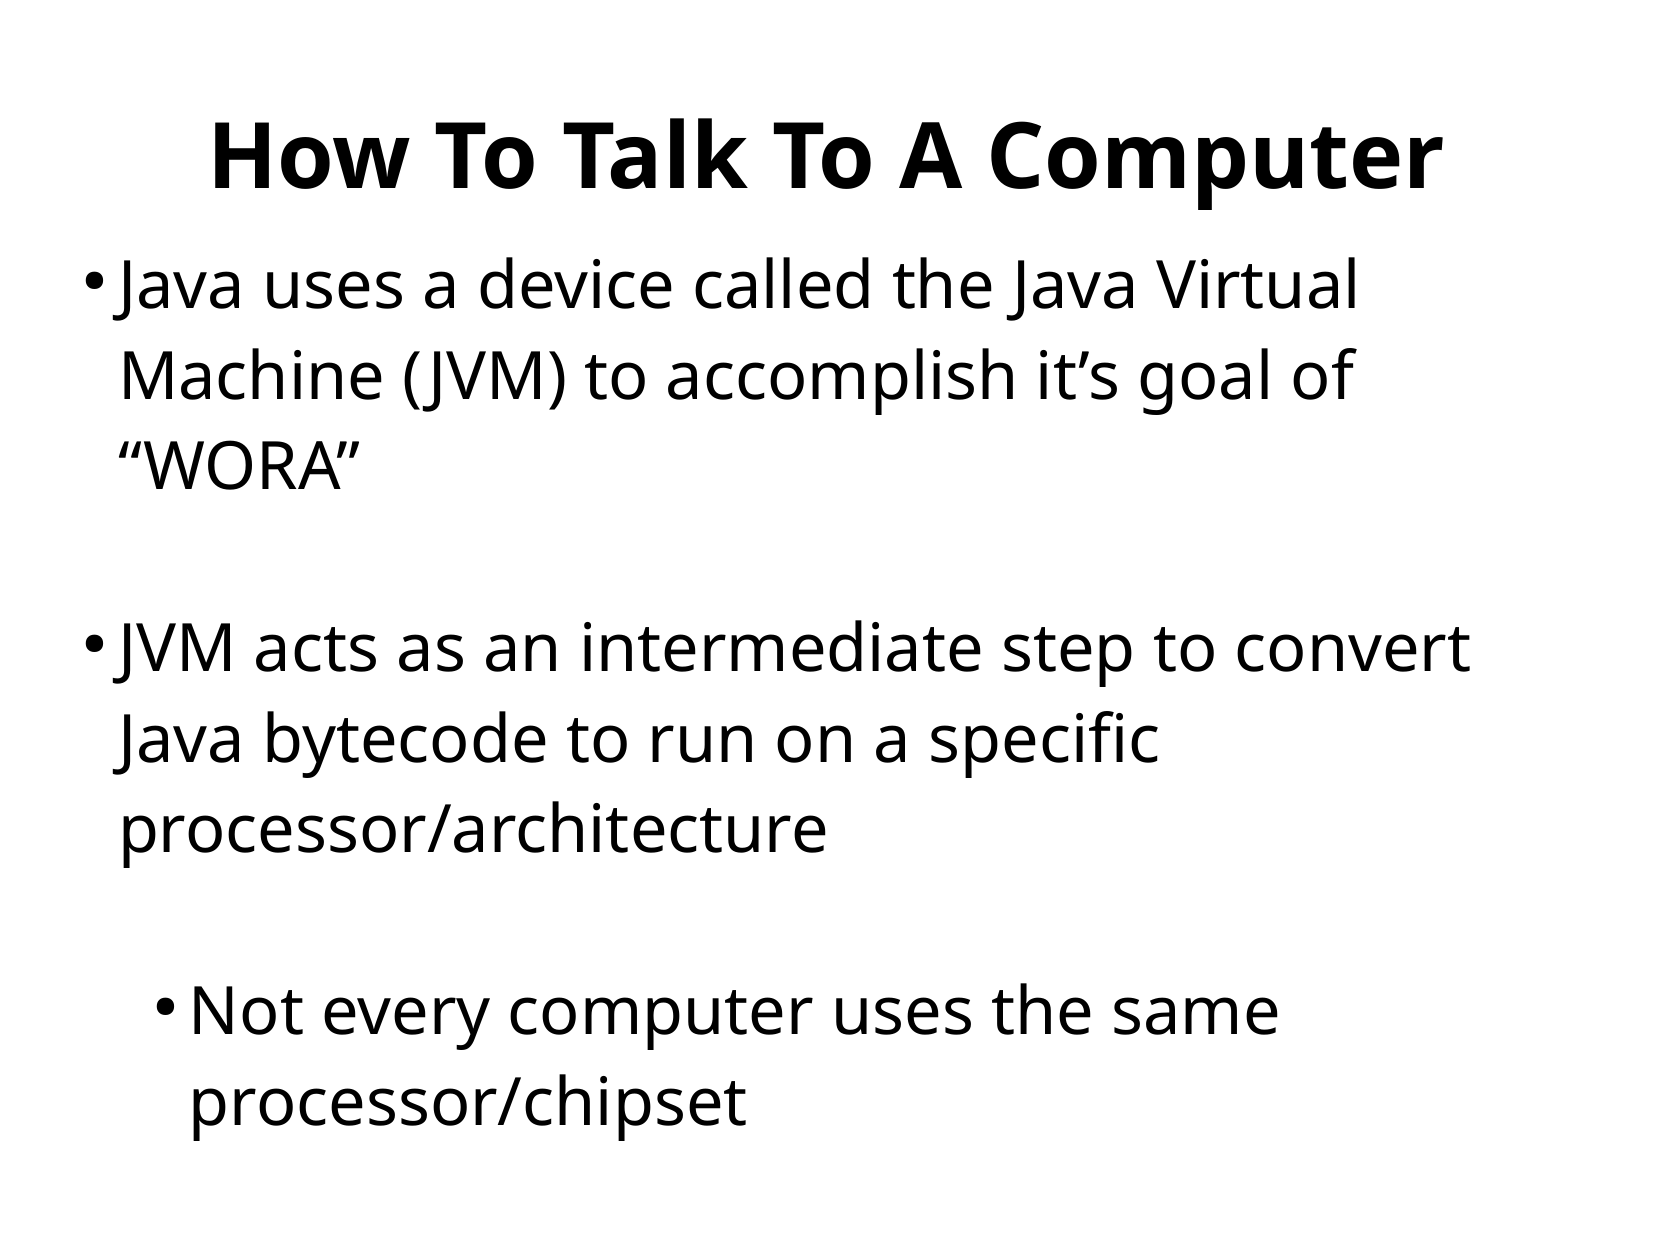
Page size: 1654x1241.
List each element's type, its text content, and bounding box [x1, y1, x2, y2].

subtitle Java uses a device called the Java Virtual Machine (JVM) to accomplish it’s goal of “WORA” JVM acts as an intermediate step to convert Java bytecode to run on a specific processor/architecture Not every computer uses the same processor/chipset ARM Cortex / Intel x86 / SPARC / RISC32 / PowerPC are just a few examples of the many options Bottom Line: JVM allows you to write one program and run on many different types of hardware [82, 237, 1571, 1209]
title How To Talk To A Computer [82, 49, 1571, 237]
